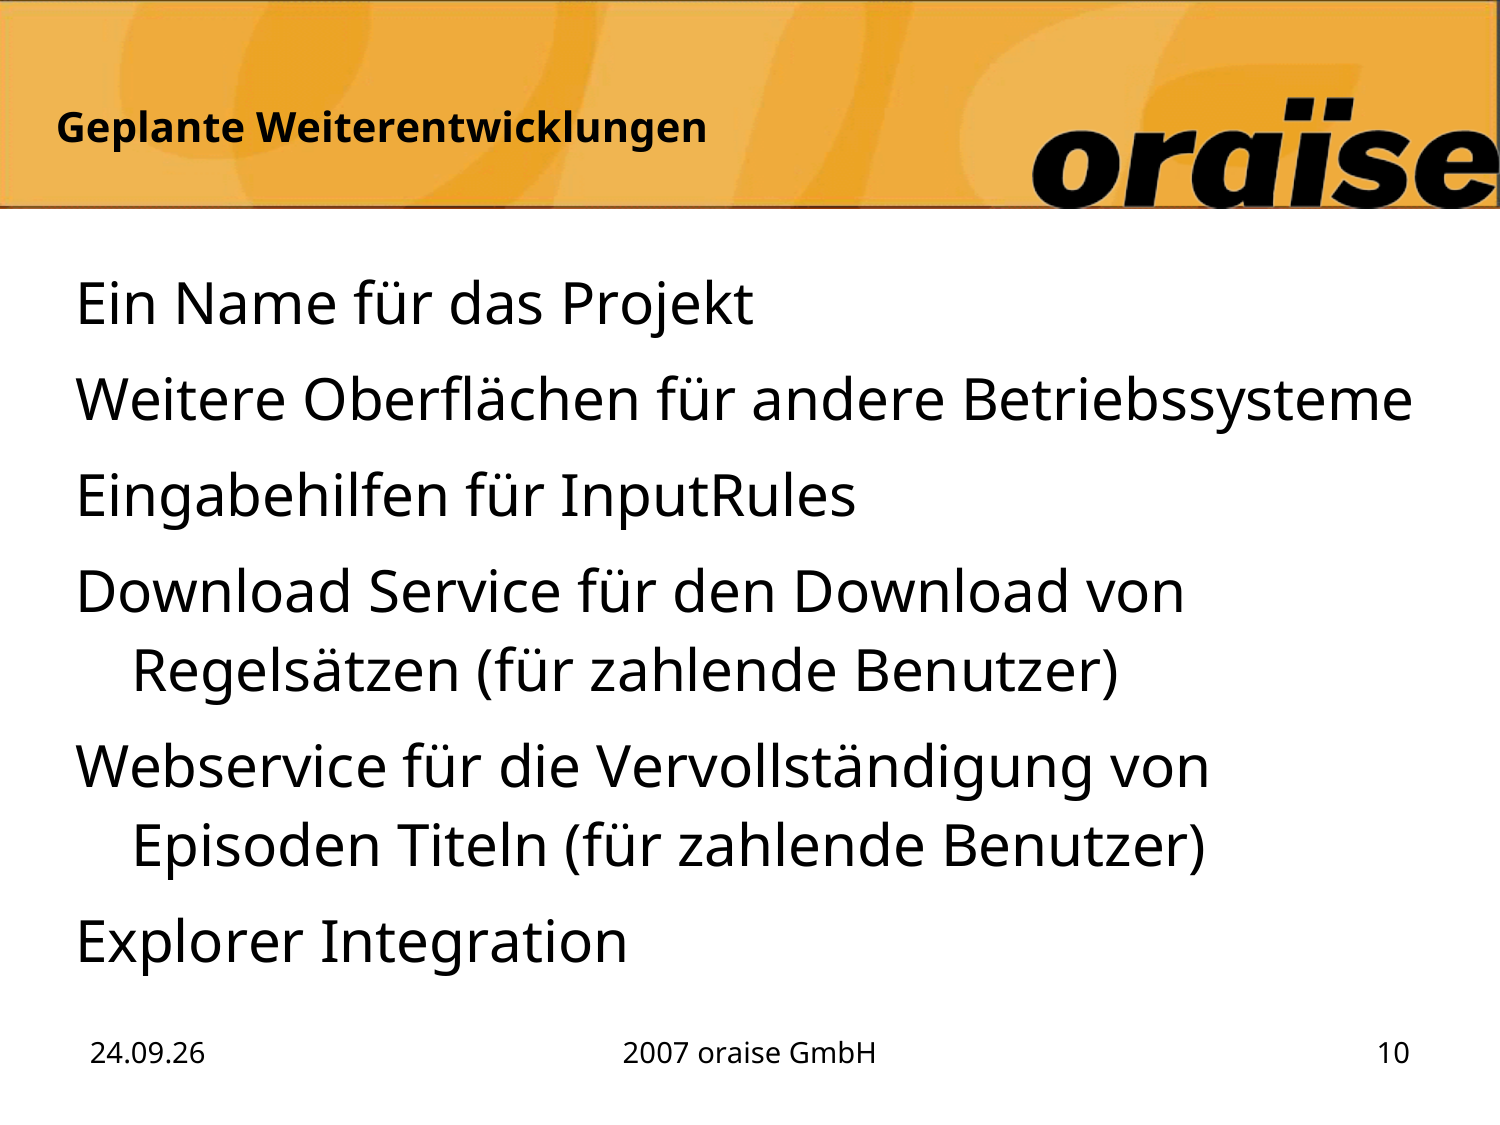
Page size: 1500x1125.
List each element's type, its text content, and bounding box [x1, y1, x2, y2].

chart [0, 0, 1500, 209]
text_box Geplante Weiterentwicklungen [41, 90, 975, 163]
list Ein Name für das Projekt Weitere Oberflächen für andere Betriebssysteme Eingabehilfen für InputRules Download Service für den Download von Regelsätzen (für zahlende Benutzer) Webservice für die Vervollständigung von Episoden Titeln (für zahlende Benutzer) Explorer Integration [75, 262, 1426, 991]
picture [1032, 97, 1500, 209]
